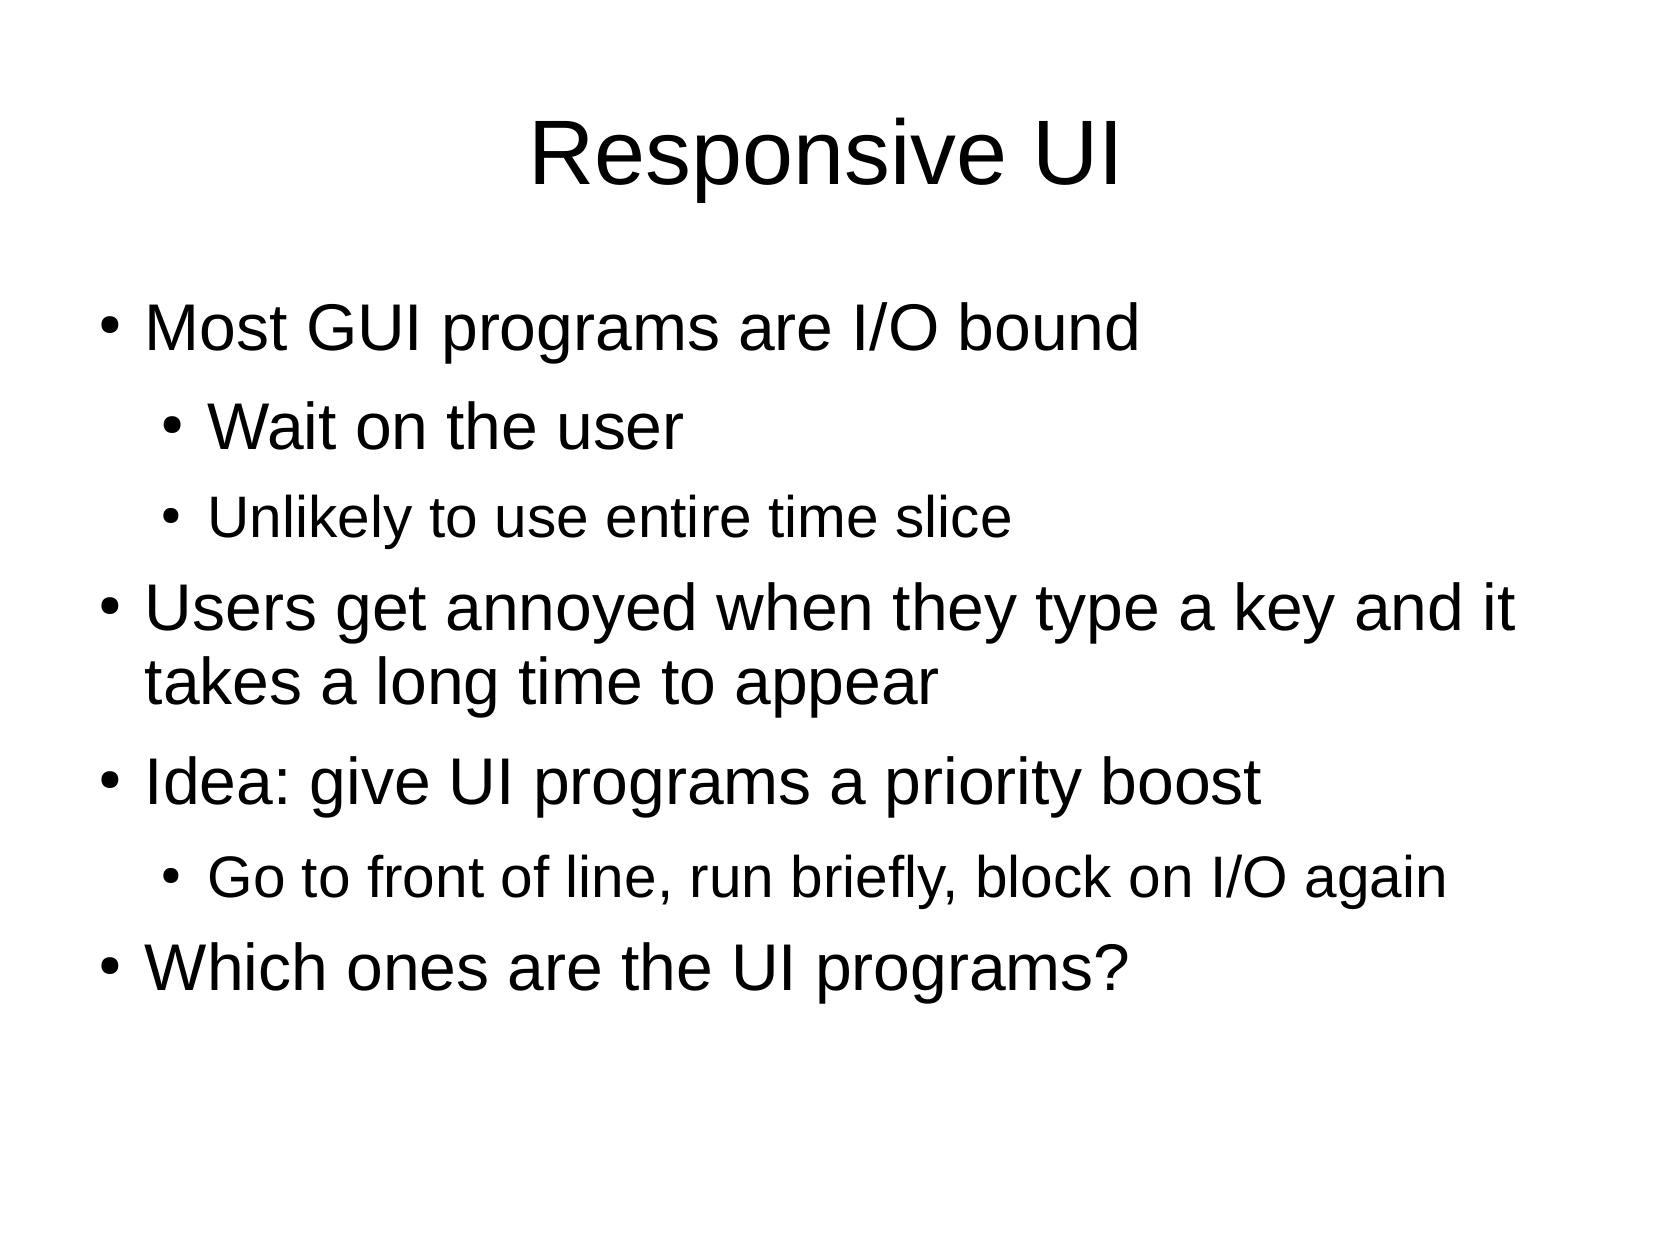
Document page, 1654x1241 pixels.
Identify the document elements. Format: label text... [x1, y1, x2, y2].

list Most GUI programs are I/O bound Wait on the user Unlikely to use entire time slice Users get annoyed when they type a key and it takes a long time to appear Idea: give UI programs a priority boost Go to front of line, run briefly, block on I/O again Which ones are the UI programs? [82, 290, 1571, 1010]
title Responsive UI [82, 49, 1571, 257]
